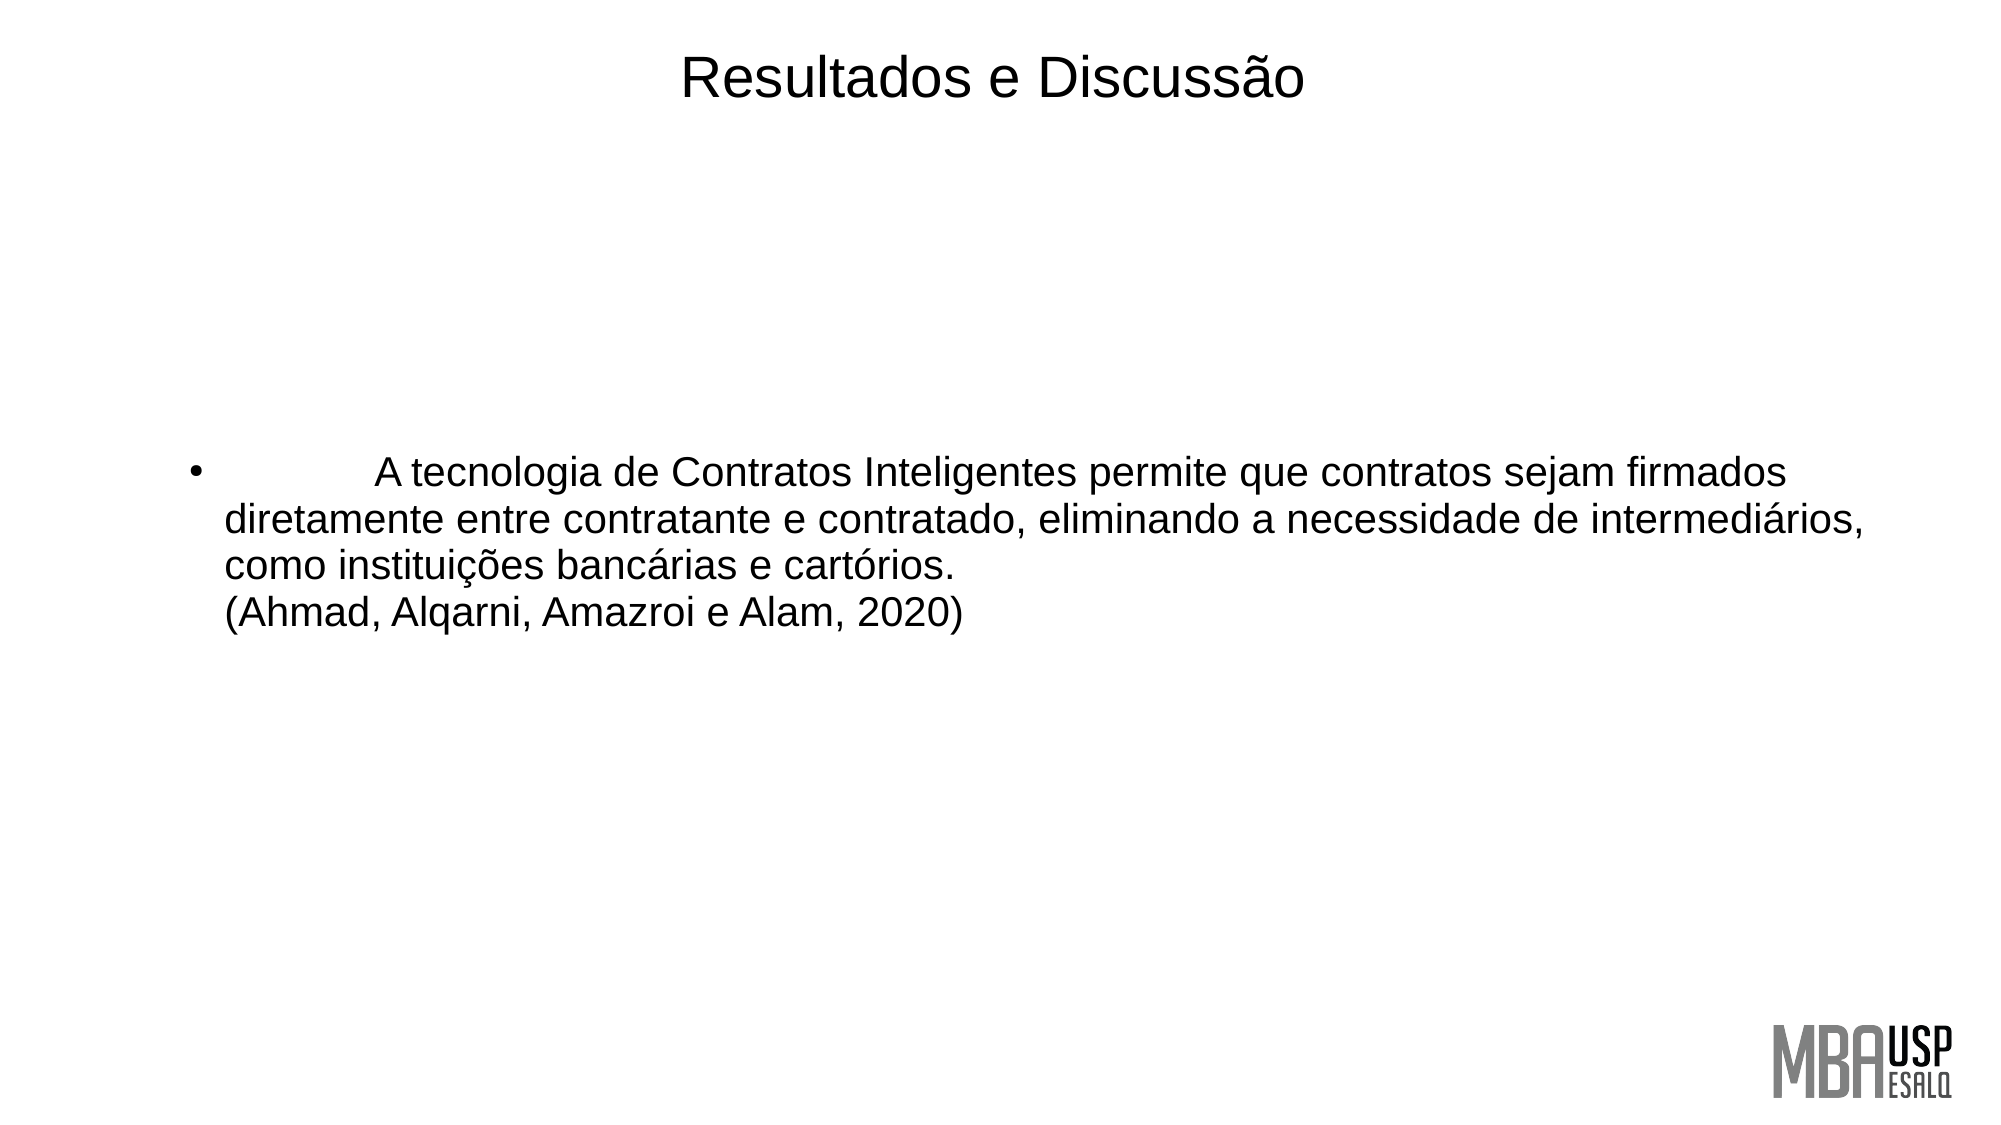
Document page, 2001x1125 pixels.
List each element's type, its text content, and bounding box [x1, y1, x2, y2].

picture [1765, 1021, 1960, 1102]
text_box A tecnologia de Contratos Inteligentes permite que contratos sejam firmados diretamente entre contratante e contratado, eliminando a necessidade de intermediários, como instituições bancárias e cartórios. (Ahmad, Alqarni, Amazroi e Alam, 2020) [82, 150, 1951, 976]
text_box Resultados e Discussão [37, 37, 1951, 118]
